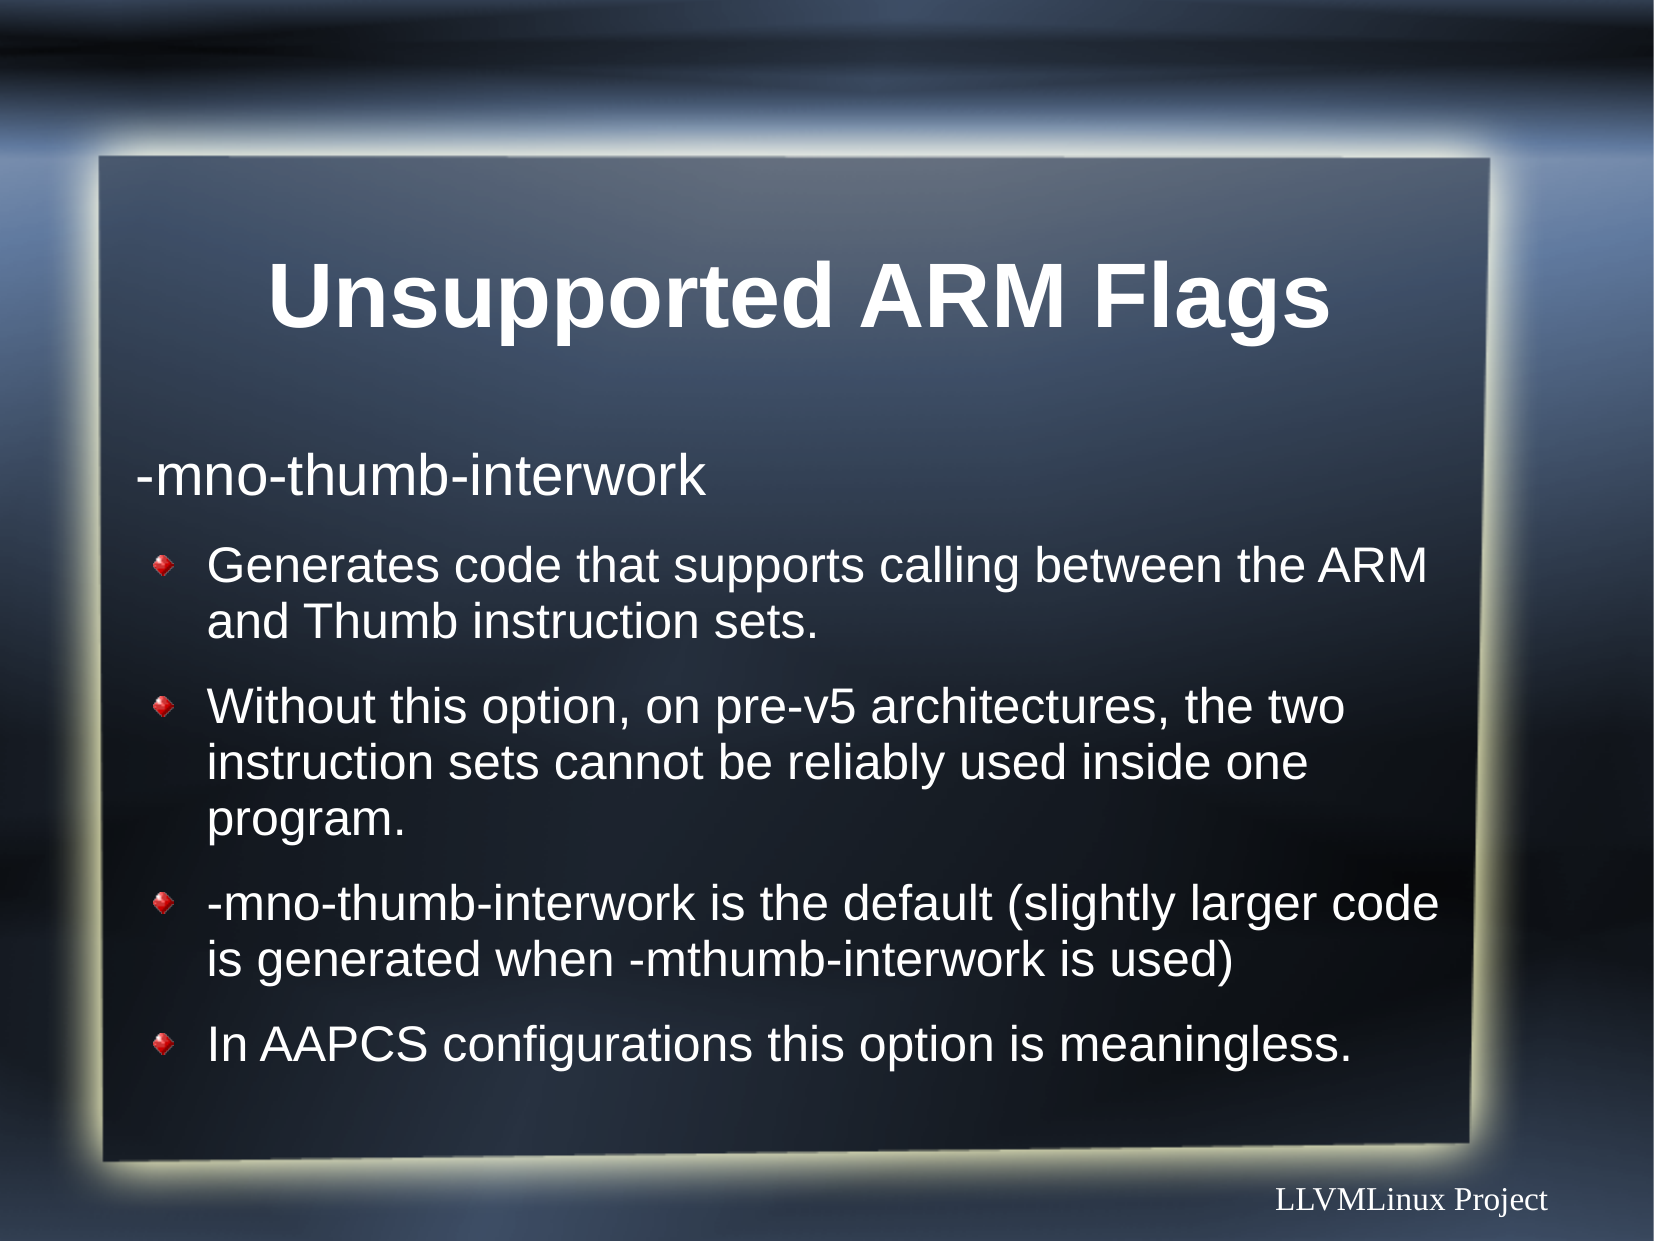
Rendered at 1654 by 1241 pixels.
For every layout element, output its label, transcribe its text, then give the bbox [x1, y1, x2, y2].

picture [0, 0, 1654, 1241]
title Unsupported ARM Flags [124, 177, 1477, 414]
list -mno-thumb-interwork Generates code that supports calling between the ARM and Thumb instruction sets. Without this option, on pre-v5 architectures, the two instruction sets cannot be reliably used inside one program. -mno-thumb-interwork is the default (slightly larger code is generated when -mthumb-interwork is used) In AAPCS configurations this option is meaningless. [135, 442, 1447, 1152]
